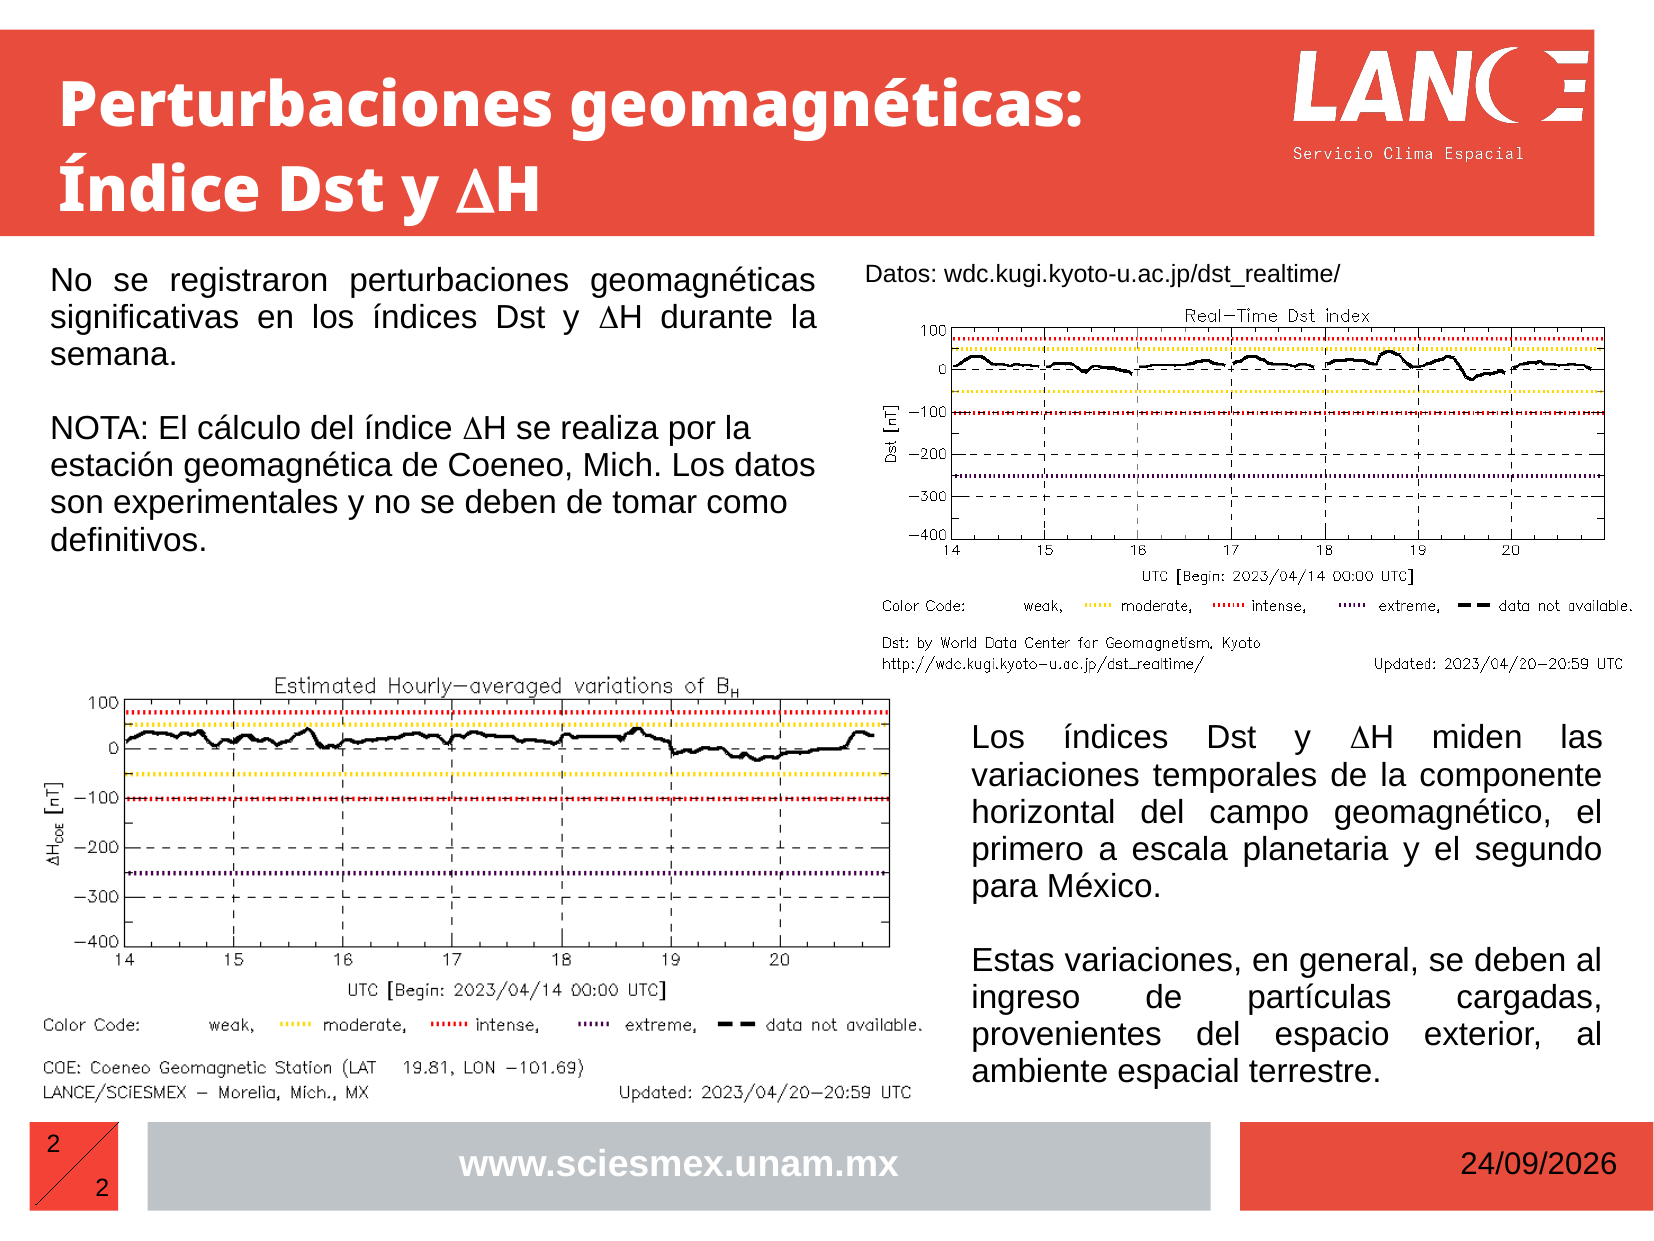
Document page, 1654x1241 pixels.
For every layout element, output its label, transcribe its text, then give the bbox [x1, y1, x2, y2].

picture [34, 289, 1642, 1105]
title Perturbaciones geomagnéticas: Índice Dst y DH [59, 59, 1312, 207]
text_box No se registraron perturbaciones geomagnéticas significativas en los índices Dst y DH durante la semana. NOTA: El cálculo del índice DH se realiza por la estación geomagnética de Coeneo, Mich. Los datos son experimentales y no se deben de tomar como definitivos. [35, 253, 851, 640]
text_box Datos: wdc.kugi.kyoto-u.ac.jp/dst_realtime/ [850, 252, 1371, 296]
picture [1293, 47, 1589, 162]
text_box www.sciesmex.unam.mx [153, 1122, 1205, 1205]
text_box 20/04/2023 [1424, 1122, 1654, 1205]
text_box <número> [31, 1122, 176, 1170]
text_box Los índices Dst y DH miden las variaciones temporales de la componente horizontal del campo geomagnético, el primero a escala planetaria y el segundo para México. Estas variaciones, en general, se deben al ingreso de partículas cargadas, provenientes del espacio exterior, al ambiente espacial terrestre. [956, 711, 1619, 1097]
text_box 2 [35, 1151, 125, 1209]
